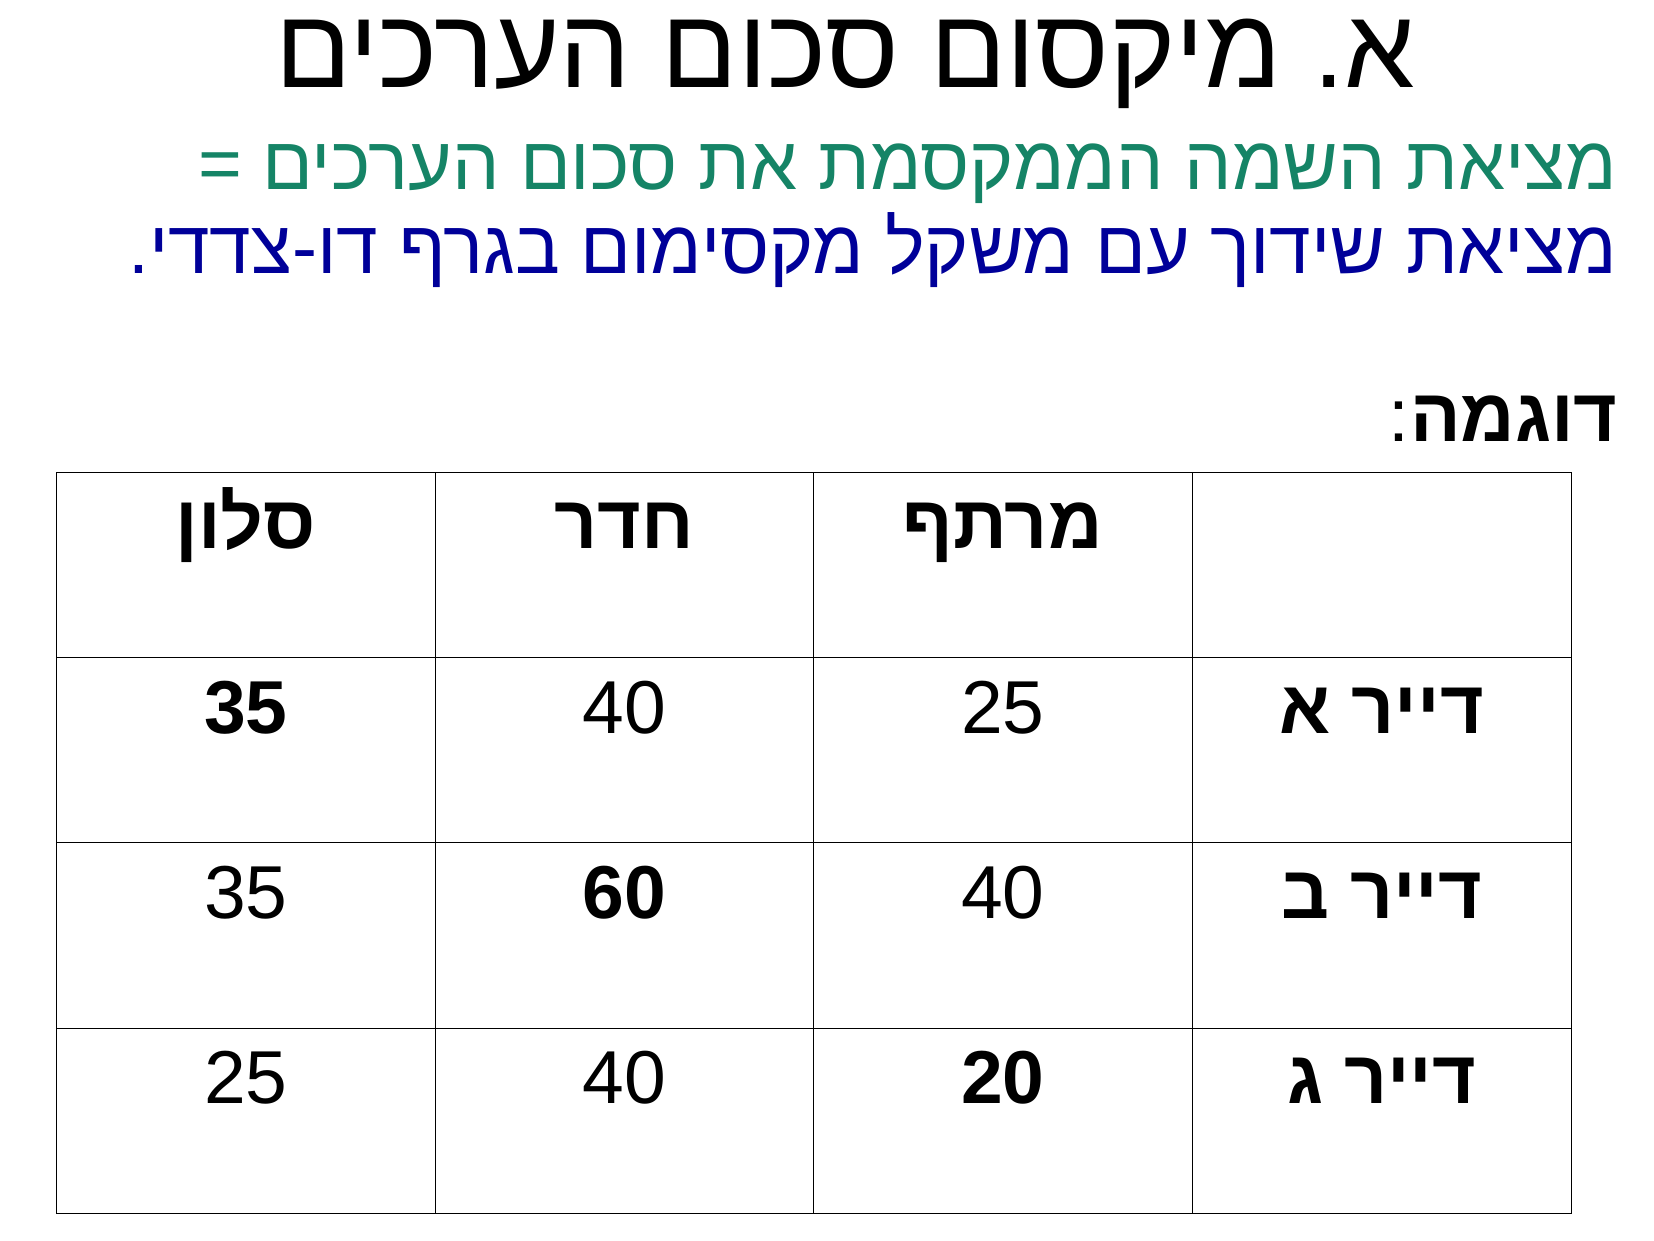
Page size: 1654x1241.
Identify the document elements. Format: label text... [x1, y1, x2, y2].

text_box מציאת השמה הממקסמת את סכום הערכים = מציאת שידוך עם משקל מקסימום בגרף דו-צדדי. דוגמה: [45, 114, 1633, 466]
table_cell דייר א [1193, 658, 1571, 842]
table_header [1193, 473, 1571, 657]
table_cell דייר ג [1193, 1029, 1571, 1213]
table_cell 40 [436, 658, 813, 842]
table_header סלון [57, 473, 435, 657]
table_cell 35 [57, 658, 435, 842]
table_cell 60 [436, 843, 813, 1028]
title א. מיקסום סכום הערכים [19, 0, 1654, 124]
table_cell 25 [814, 658, 1192, 842]
table_cell 25 [57, 1029, 435, 1213]
table_cell דייר ב [1193, 843, 1571, 1028]
table_cell 40 [436, 1029, 813, 1213]
table_header מרתף [814, 473, 1192, 657]
table_cell 40 [814, 843, 1192, 1028]
table_header חדר [436, 473, 813, 657]
table_cell 35 [57, 843, 435, 1028]
table_cell 20 [814, 1029, 1192, 1213]
